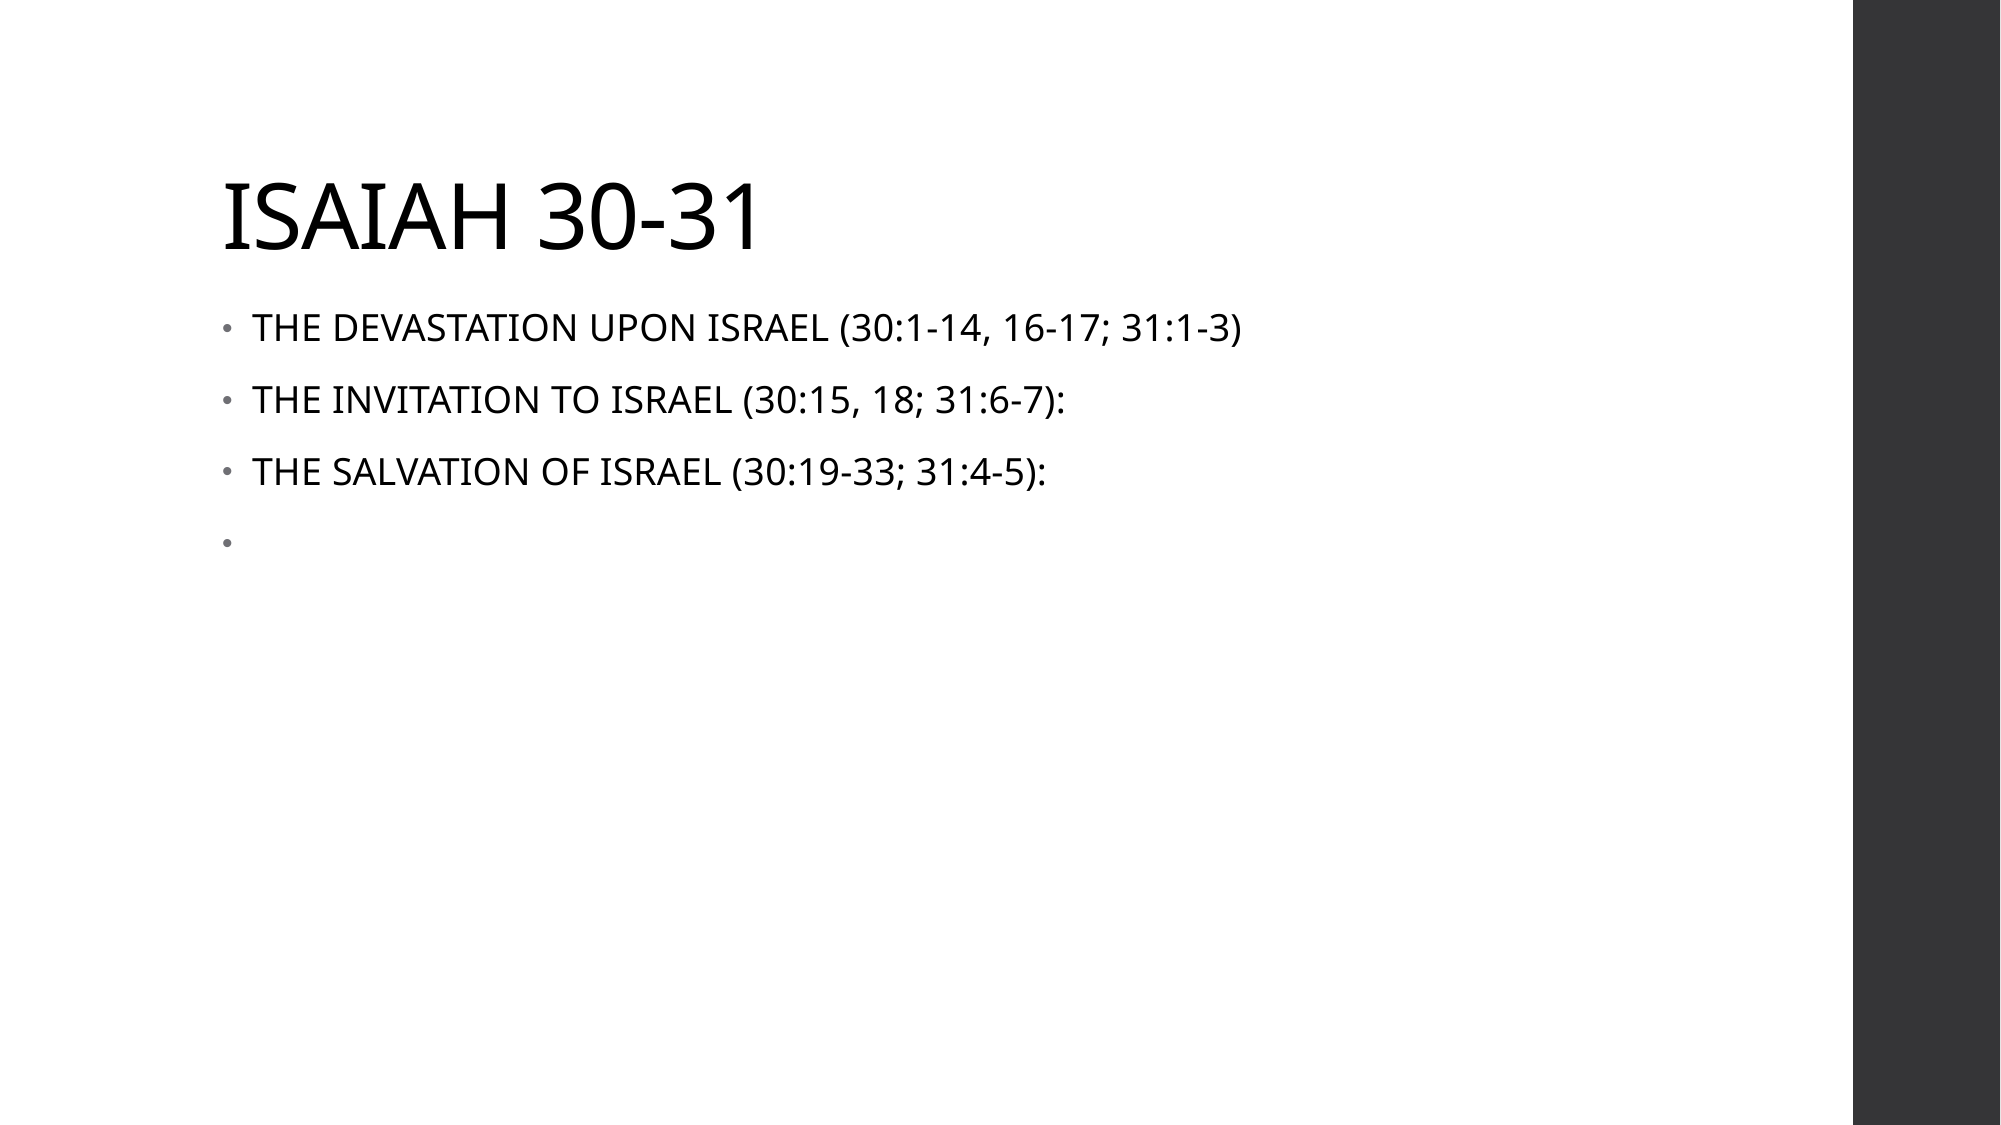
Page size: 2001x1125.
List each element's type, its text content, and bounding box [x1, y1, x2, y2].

title ISAIAH 30-31 [206, 60, 1797, 278]
list THE DEVASTATION UPON ISRAEL (30:1-14, 16-17; 31:1-3) THE INVITATION TO ISRAEL (30:15, 18; 31:6-7): THE SALVATION OF ISRAEL (30:19-33; 31:4-5): [206, 299, 1617, 1014]
